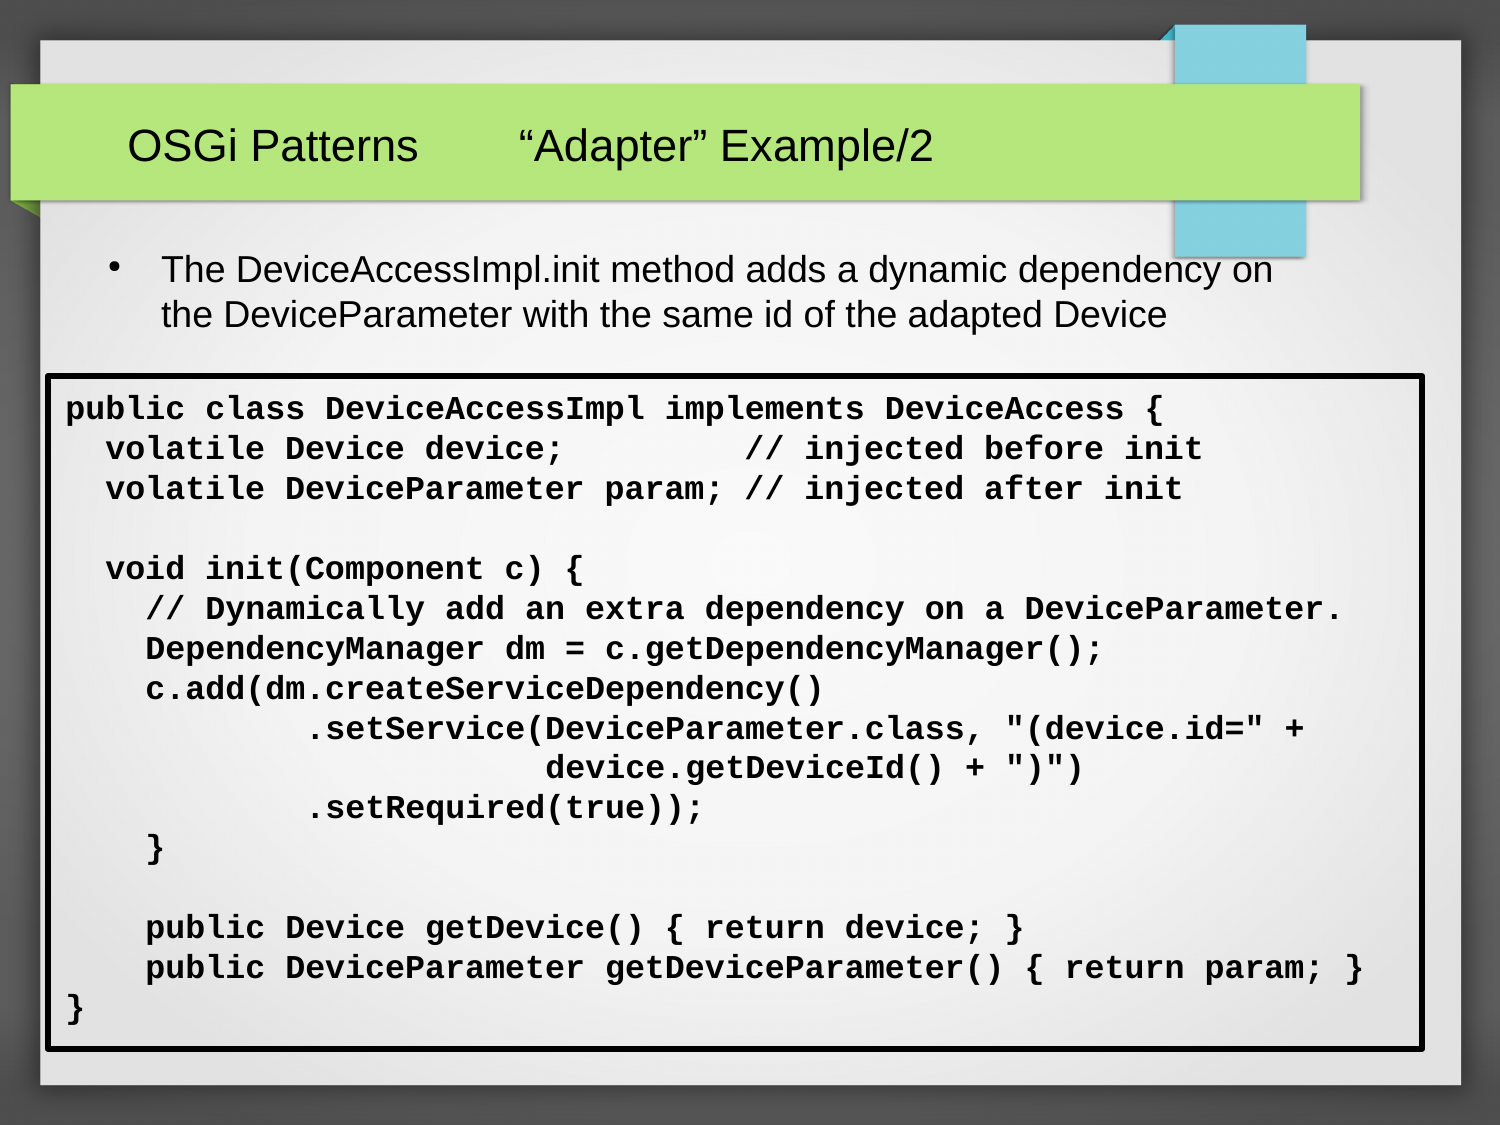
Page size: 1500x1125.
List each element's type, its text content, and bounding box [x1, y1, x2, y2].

title OSGi Patterns “Adapter” Example/2 [112, 42, 1462, 249]
list The DeviceAccessImpl.init method adds a dynamic dependency on the DeviceParameter with the same id of the adapted Device [75, 237, 1351, 387]
text_box public class DeviceAccessImpl implements DeviceAccess { volatile Device device; // injected before init volatile DeviceParameter param; // injected after init void init(Component c) { // Dynamically add an extra dependency on a DeviceParameter. DependencyManager dm = c.getDependencyManager(); c.add(dm.createServiceDependency() .setService(DeviceParameter.class, "(device.id=" + device.getDeviceId() + ")") .setRequired(true)); } public Device getDevice() { return device; } public DeviceParameter getDeviceParameter() { return param; } } [47, 376, 1423, 1049]
picture [0, 0, 1500, 1125]
